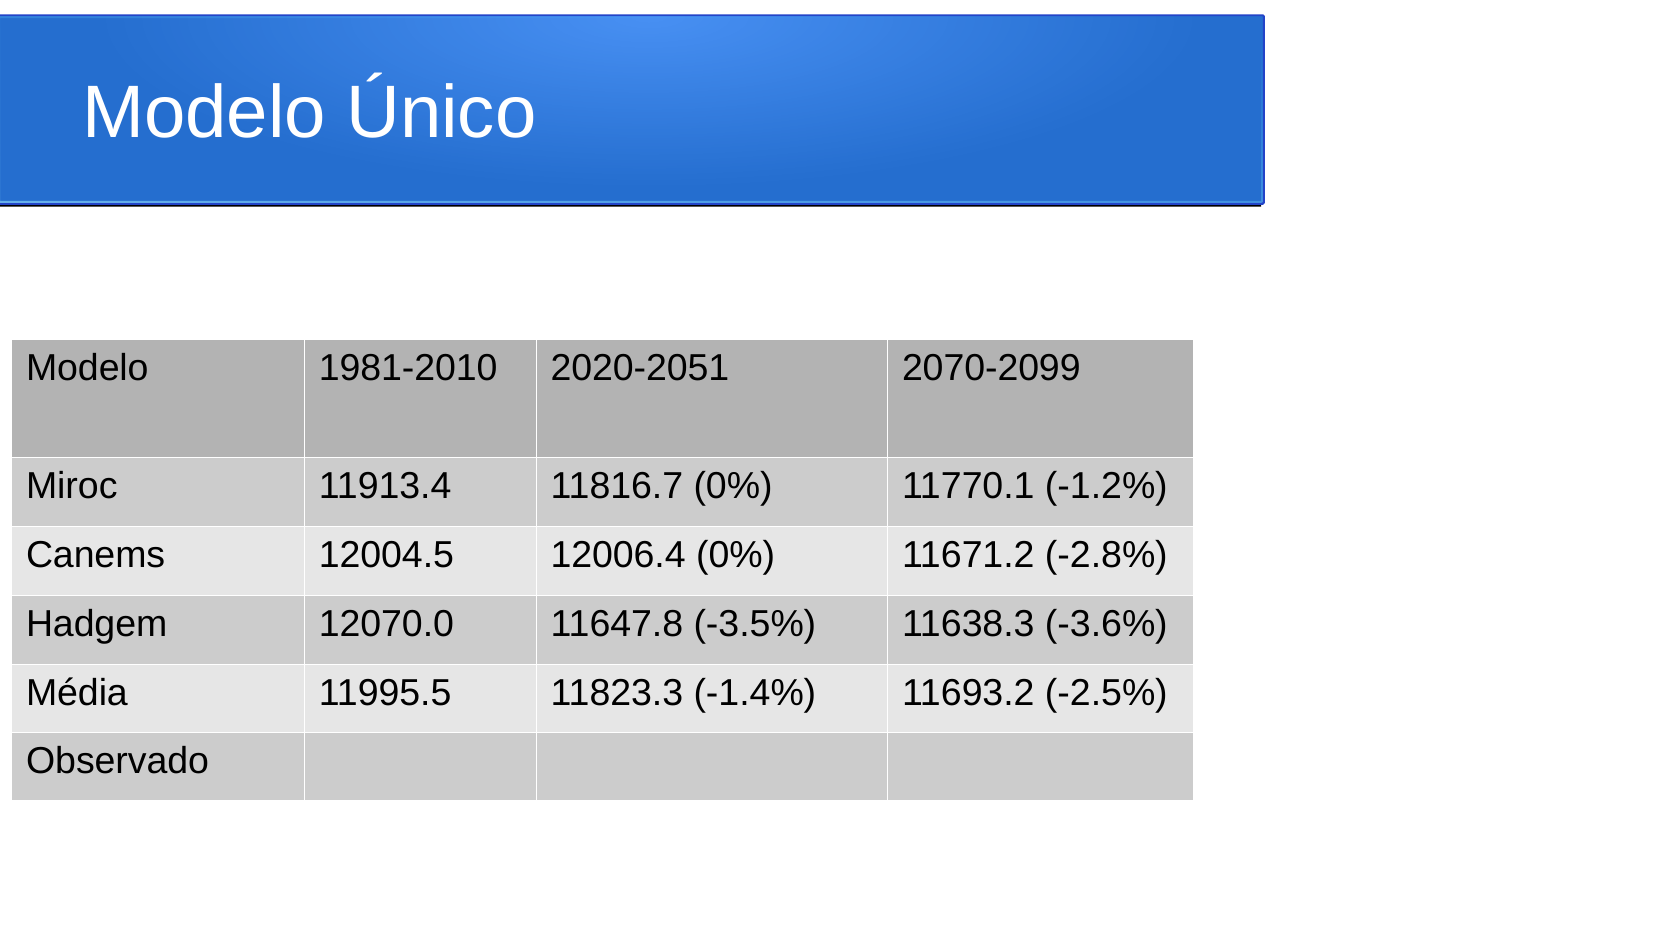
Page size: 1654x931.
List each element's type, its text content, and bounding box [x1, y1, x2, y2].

table_cell 12070.0 [305, 596, 536, 664]
table_cell [305, 733, 536, 800]
title Modelo Único [82, 29, 1235, 196]
table_cell 11816.7 (0%) [537, 458, 887, 526]
table_cell [888, 733, 1193, 800]
table_cell 11671.2 (-2.8%) [888, 527, 1193, 595]
table_header 2020-2051 [537, 340, 887, 457]
table_cell Média [12, 665, 304, 732]
table_cell 11638.3 (-3.6%) [888, 596, 1193, 664]
table_header 2070-2099 [888, 340, 1193, 457]
table_cell Canems [12, 527, 304, 595]
table_cell 11995.5 [305, 665, 536, 732]
table_cell 11913.4 [305, 458, 536, 526]
table_header Modelo [12, 340, 304, 457]
table_cell 11770.1 (-1.2%) [888, 458, 1193, 526]
table_cell Miroc [12, 458, 304, 526]
table_cell 12004.5 [305, 527, 536, 595]
table_cell [537, 733, 887, 800]
table_cell 11823.3 (-1.4%) [537, 665, 887, 732]
table_cell Hadgem [12, 596, 304, 664]
table_cell Observado [12, 733, 304, 800]
table_cell 11693.2 (-2.5%) [888, 665, 1193, 732]
table_cell 12006.4 (0%) [537, 527, 887, 595]
table_header 1981-2010 [305, 340, 536, 457]
table_cell 11647.8 (-3.5%) [537, 596, 887, 664]
